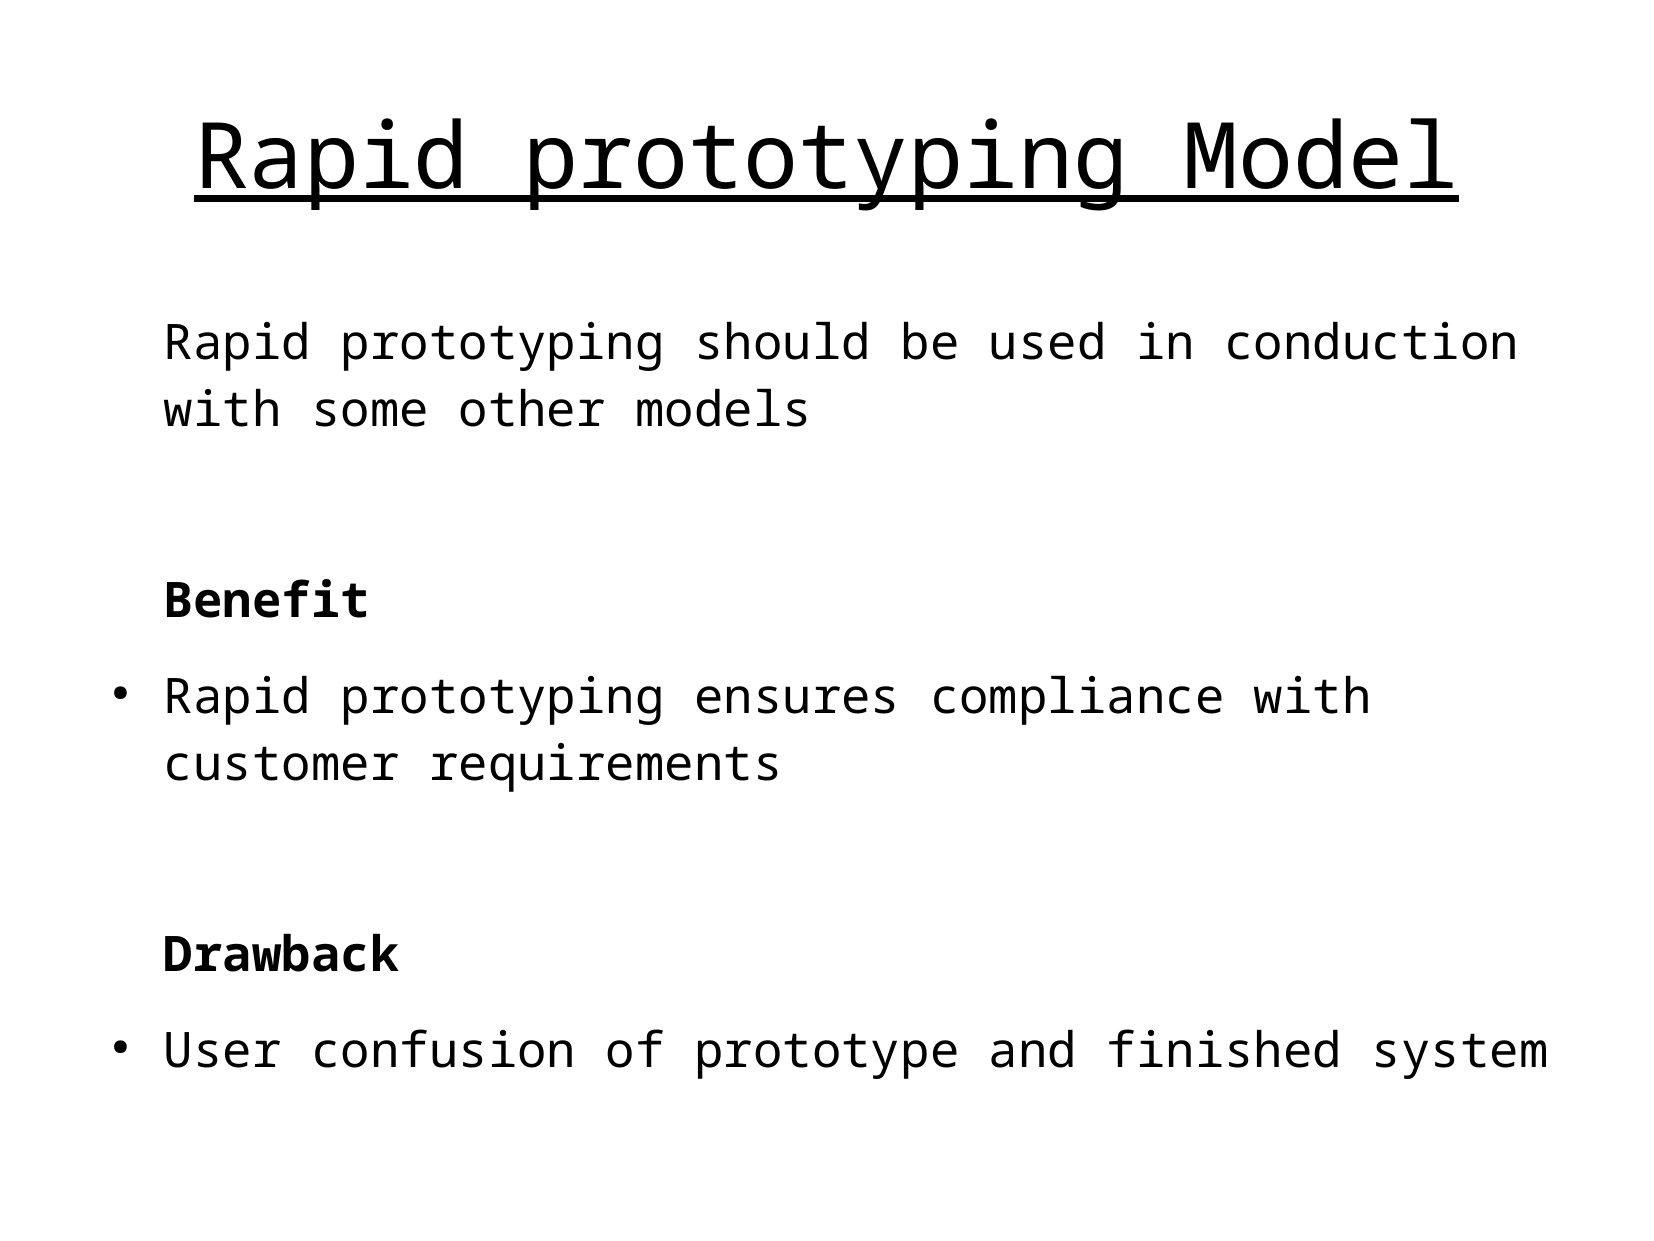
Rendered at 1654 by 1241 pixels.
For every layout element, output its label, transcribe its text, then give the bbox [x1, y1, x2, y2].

list Rapid prototyping should be used in conduction with some other models Benefit Rapid prototyping ensures compliance with customer requirements Drawback User confusion of prototype and finished system [94, 307, 1583, 1087]
title Rapid prototyping Model [82, 49, 1571, 257]
